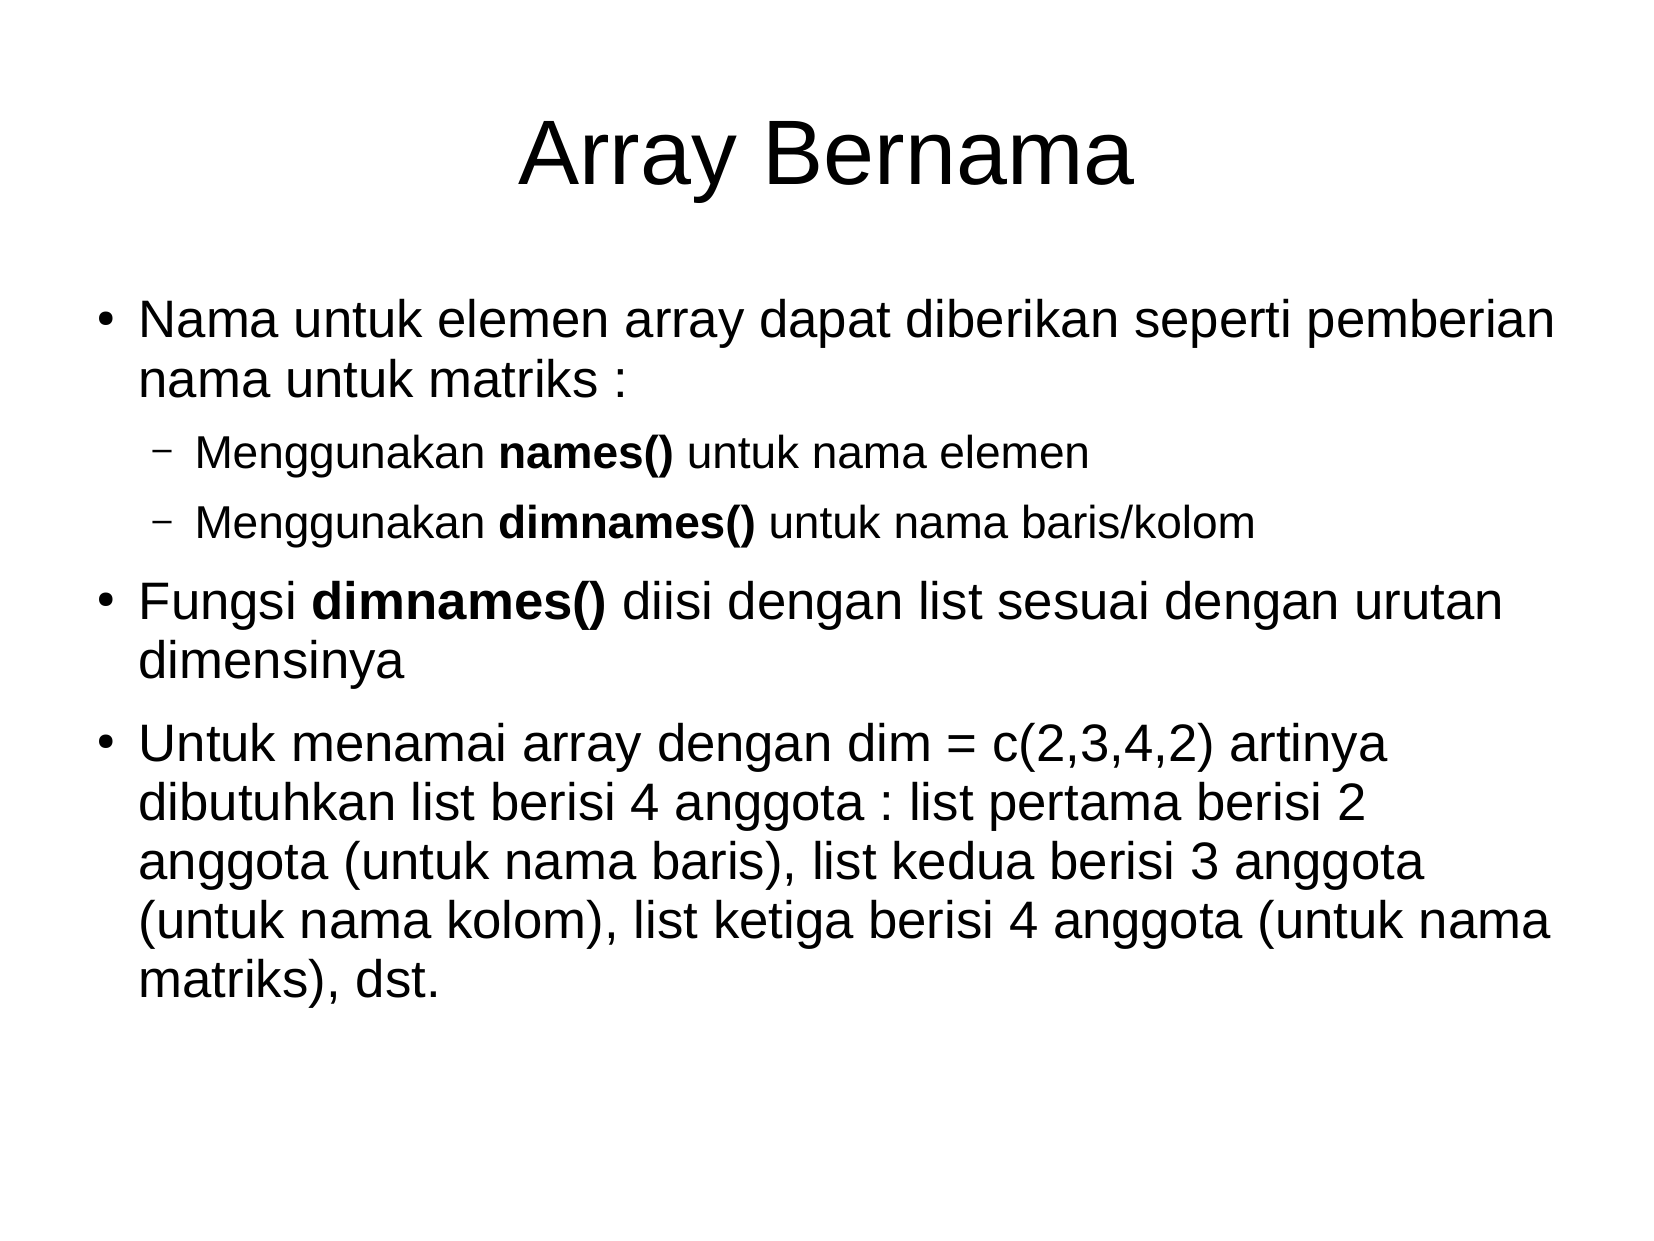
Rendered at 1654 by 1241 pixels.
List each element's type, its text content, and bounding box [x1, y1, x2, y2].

list Nama untuk elemen array dapat diberikan seperti pemberian nama untuk matriks : Menggunakan names() untuk nama elemen Menggunakan dimnames() untuk nama baris/kolom Fungsi dimnames() diisi dengan list sesuai dengan urutan dimensinya Untuk menamai array dengan dim = c(2,3,4,2) artinya dibutuhkan list berisi 4 anggota : list pertama berisi 2 anggota (untuk nama baris), list kedua berisi 3 anggota (untuk nama kolom), list ketiga berisi 4 anggota (untuk nama matriks), dst. [82, 290, 1571, 1010]
title Array Bernama [82, 49, 1571, 257]
